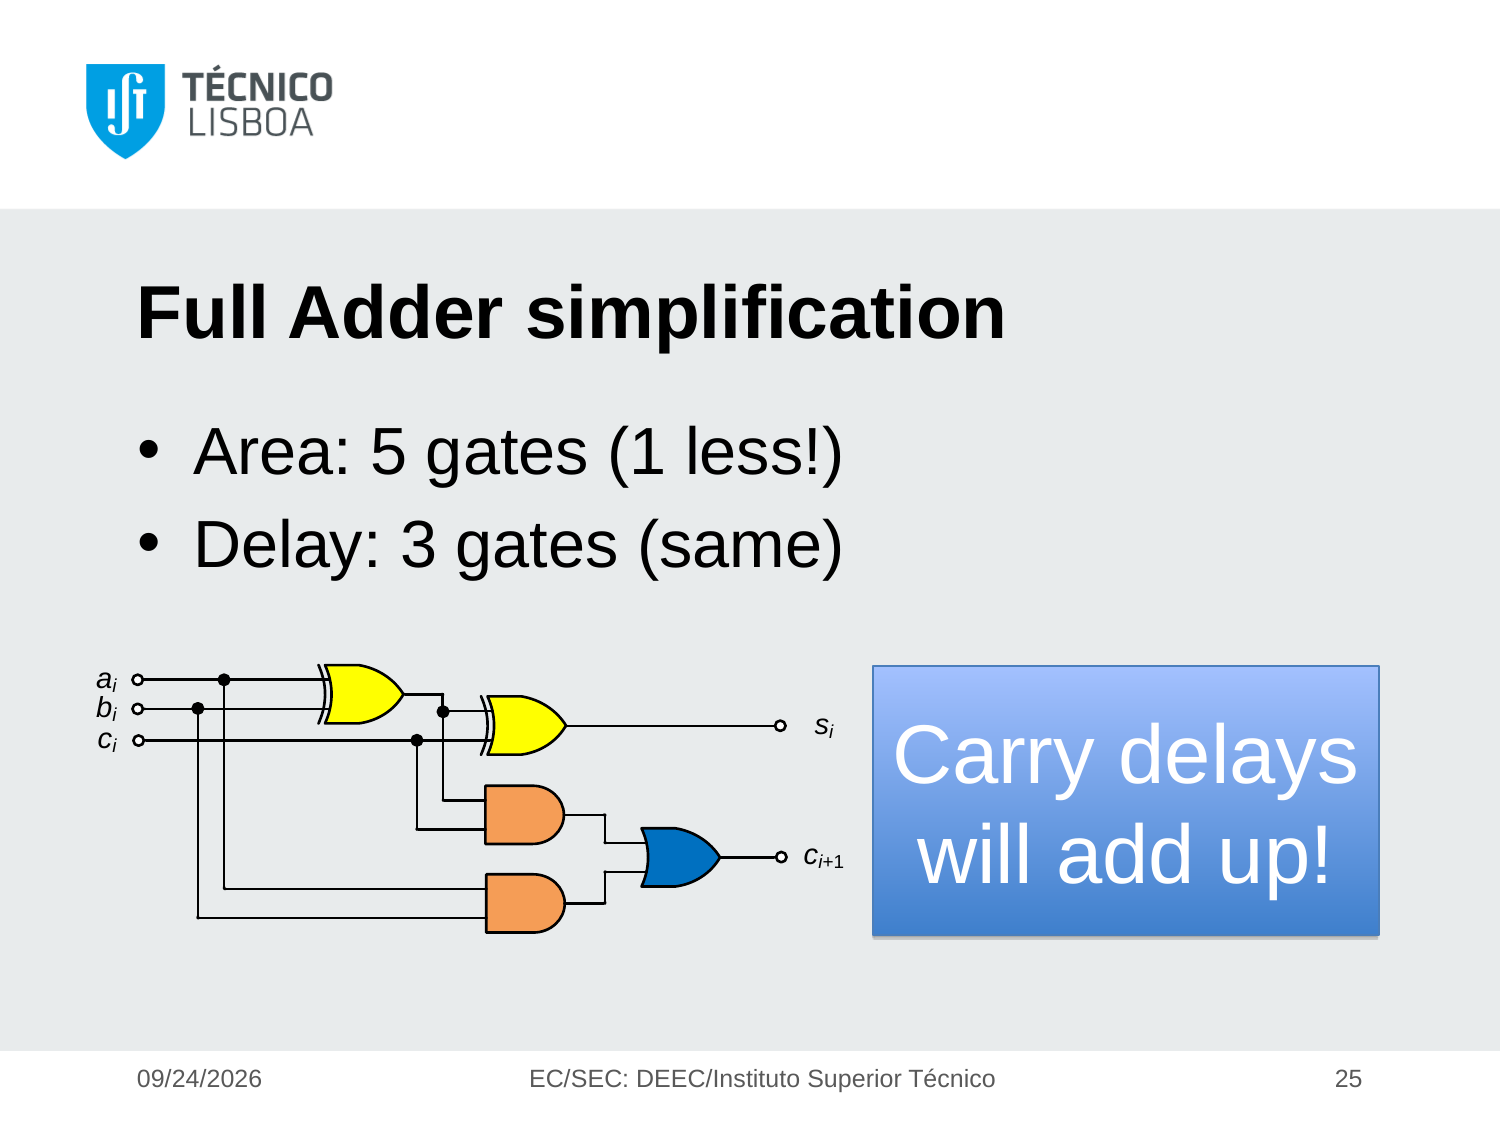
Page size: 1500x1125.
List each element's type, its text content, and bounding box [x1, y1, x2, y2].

text_box Carry delays will add up! [872, 665, 1379, 935]
footer EC/SEC: DEEC/Instituto Superior Técnico [512, 1052, 1021, 1103]
slide_number 10/09/2018 [121, 1052, 425, 1103]
list Area: 5 gates (1 less!) Delay: 3 gates (same) [121, 400, 1378, 1005]
slide_number 1 [1077, 1052, 1378, 1103]
picture [0, 0, 1500, 1125]
title Full Adder simplification [121, 237, 1378, 381]
